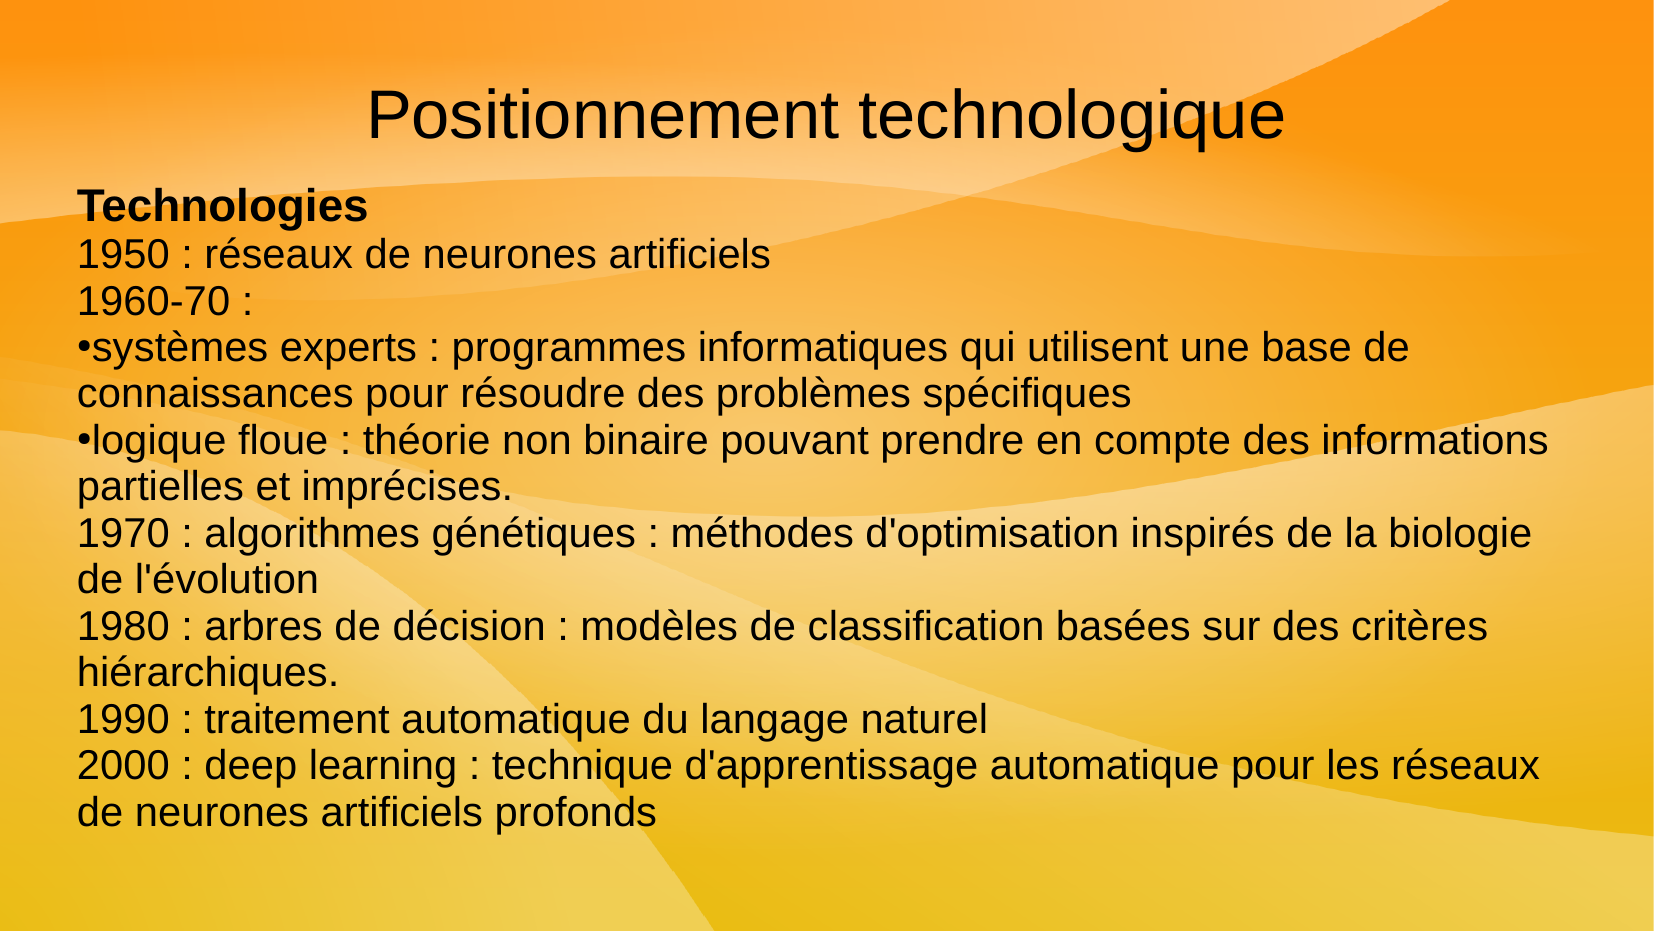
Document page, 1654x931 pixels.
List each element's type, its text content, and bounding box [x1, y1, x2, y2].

picture [0, 0, 1654, 931]
subtitle Technologies 1950 : réseaux de neurones artificiels 1960-70 : systèmes experts : programmes informatiques qui utilisent une base de connaissances pour résoudre des problèmes spécifiques logique floue : théorie non binaire pouvant prendre en compte des informations partielles et imprécises. 1970 : algorithmes génétiques : méthodes d'optimisation inspirés de la biologie de l'évolution 1980 : arbres de décision : modèles de classification basées sur des critères hiérarchiques. 1990 : traitement automatique du langage naturel 2000 : deep learning : technique d'apprentissage automatique pour les réseaux de neurones artificiels profonds [76, 179, 1565, 928]
title Positionnement technologique [82, 37, 1571, 193]
